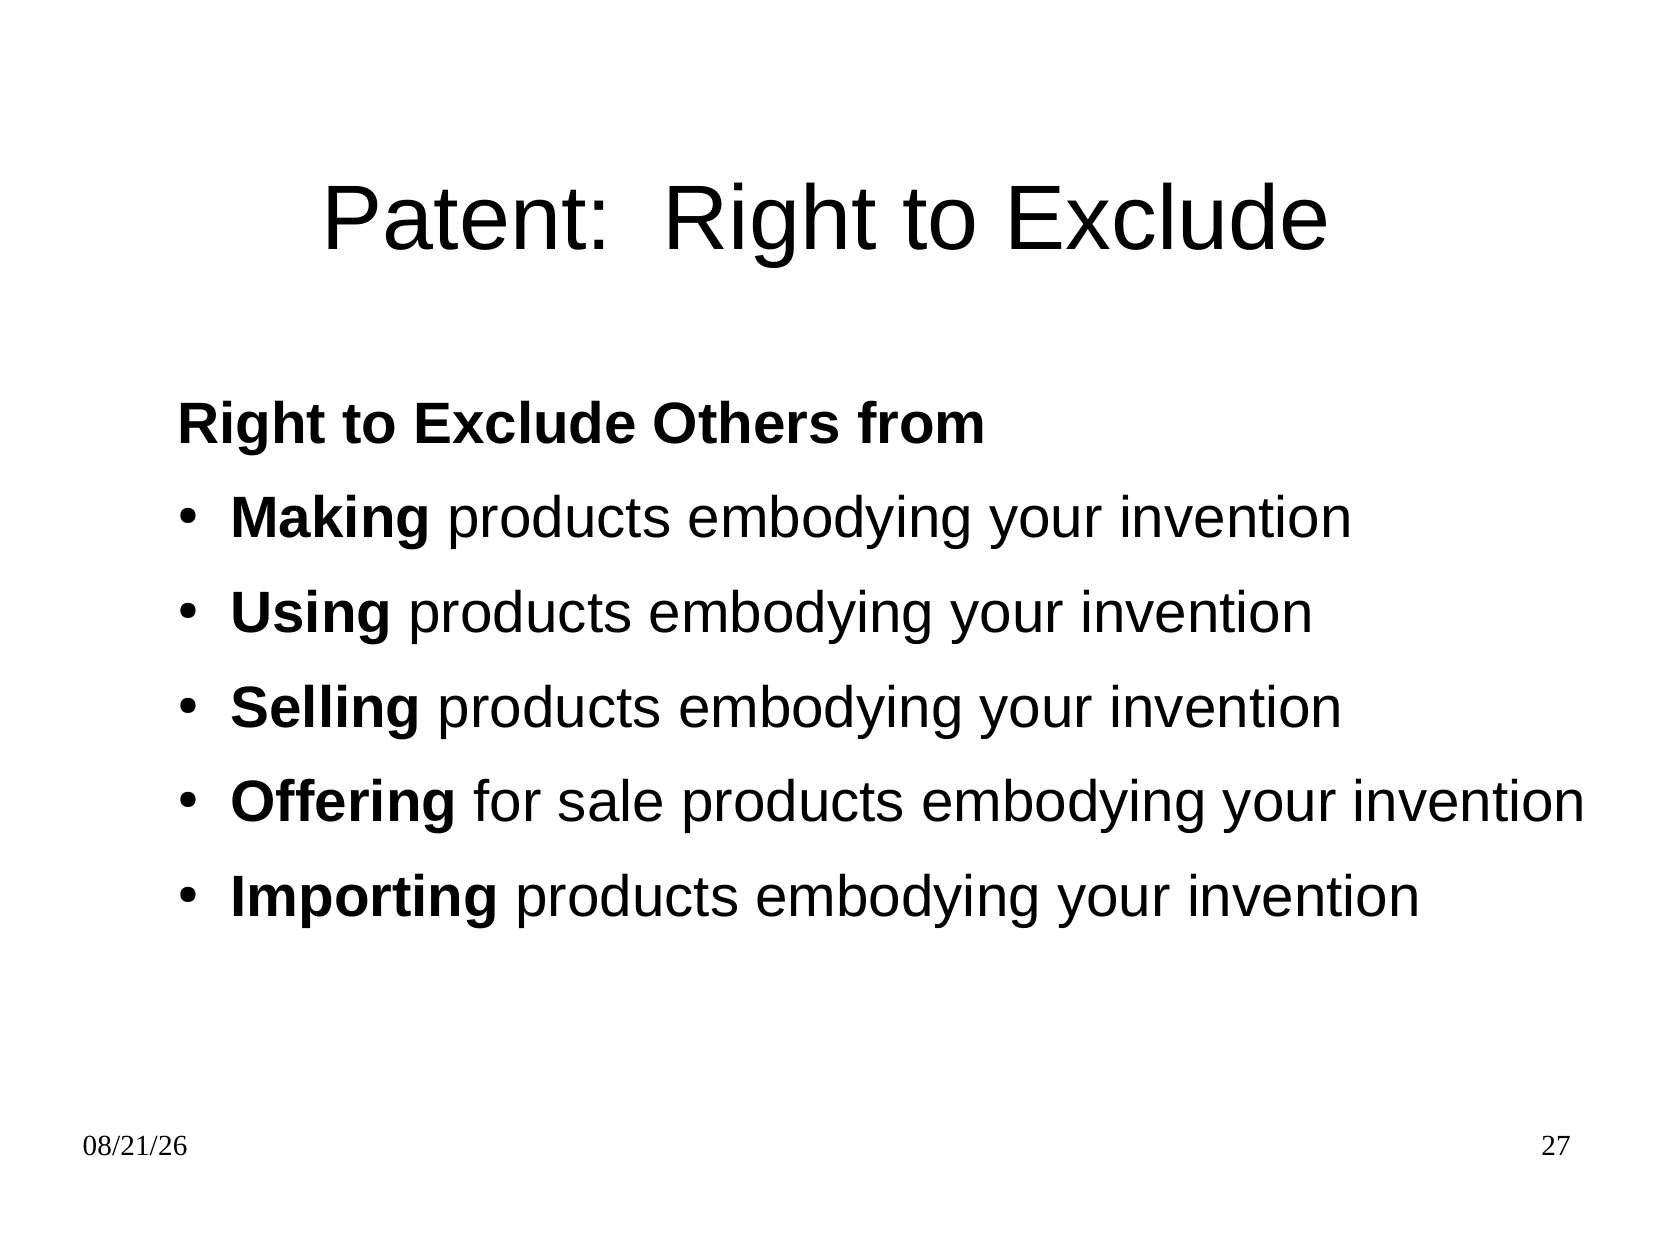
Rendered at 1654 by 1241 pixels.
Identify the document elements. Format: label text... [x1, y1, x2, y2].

list Right to Exclude Others from Making products embodying your invention Using products embodying your invention Selling products embodying your invention Offering for sale products embodying your invention Importing products embodying your invention [159, 390, 1613, 1015]
title Patent: Right to Exclude [82, 114, 1571, 322]
